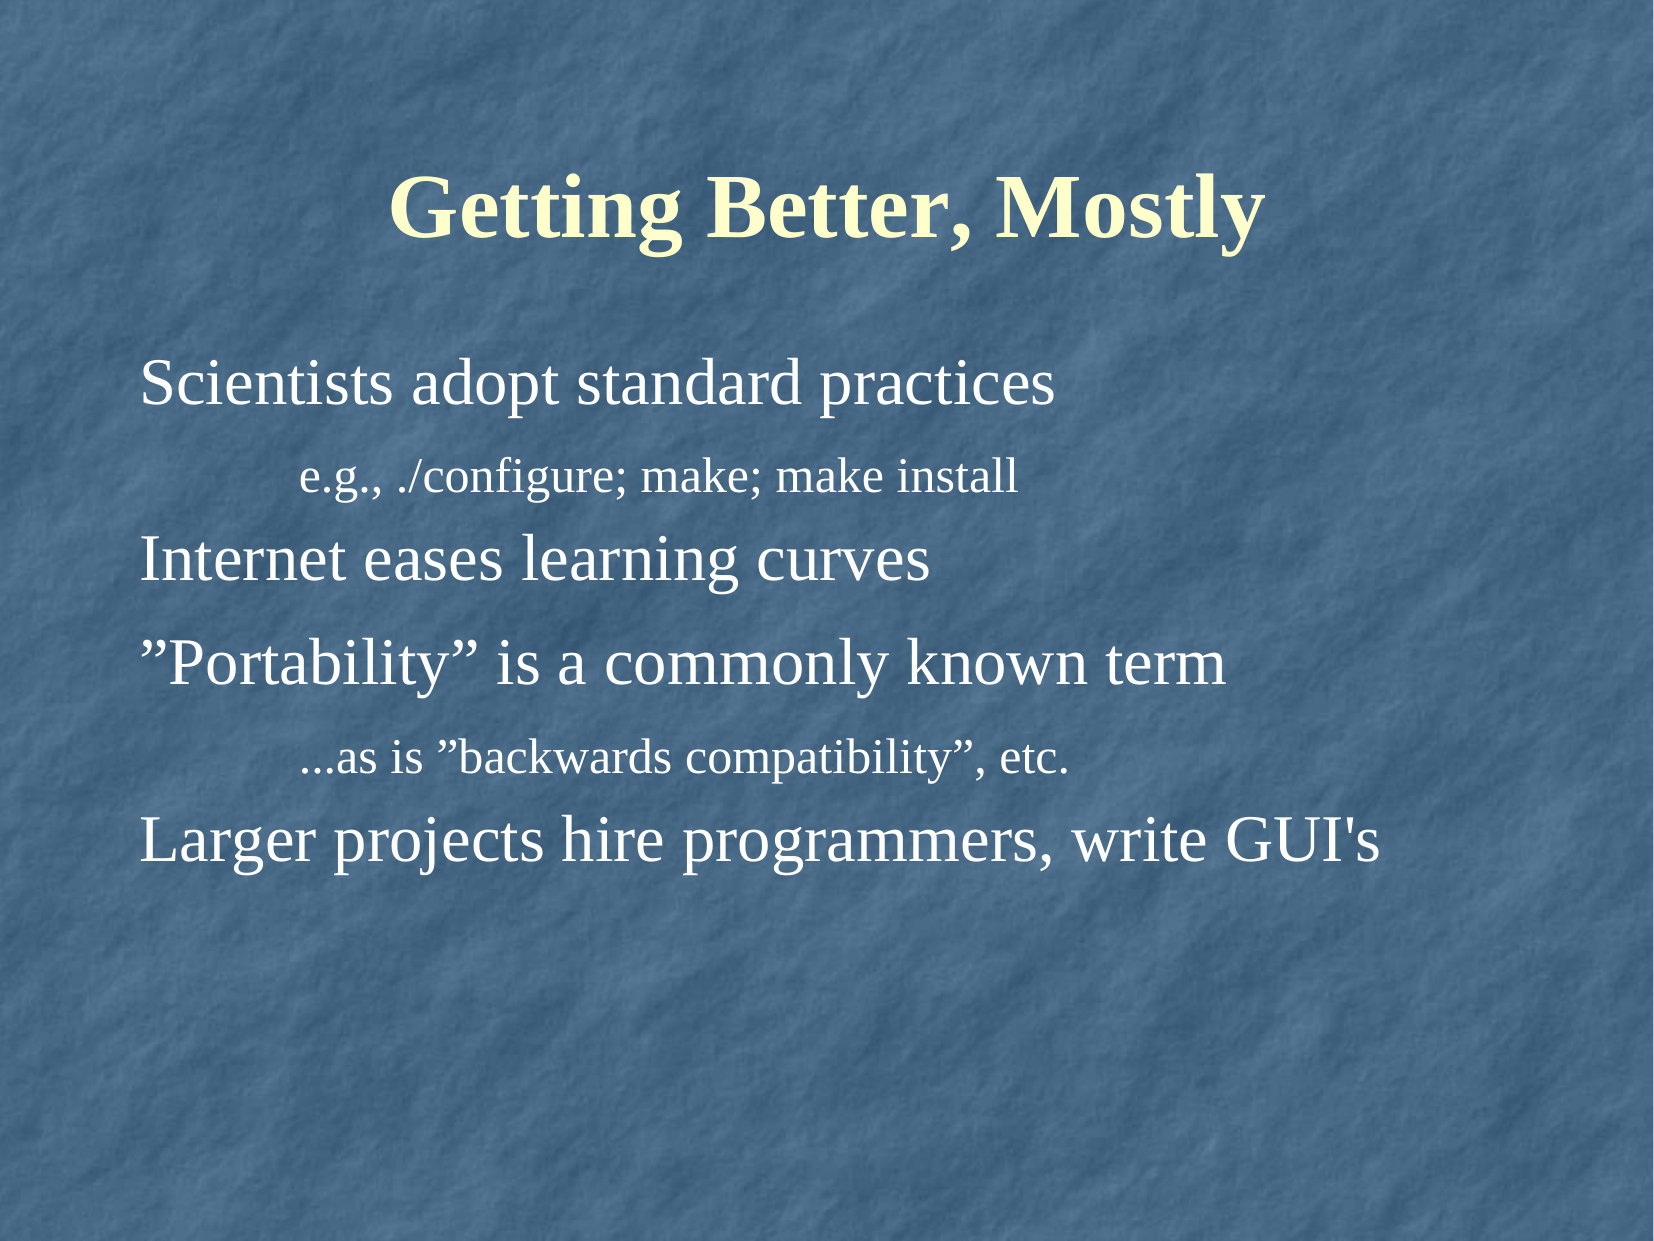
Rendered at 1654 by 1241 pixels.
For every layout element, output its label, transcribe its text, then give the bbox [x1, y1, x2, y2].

picture [0, 0, 1654, 1241]
title Getting Better, Mostly [121, 102, 1534, 311]
list Scientists adopt standard practices e.g., ./configure; make; make install Internet eases learning curves ”Portability” is a commonly known term ...as is ”backwards compatibility”, etc. Larger projects hire programmers, write GUI's [121, 344, 1534, 1127]
